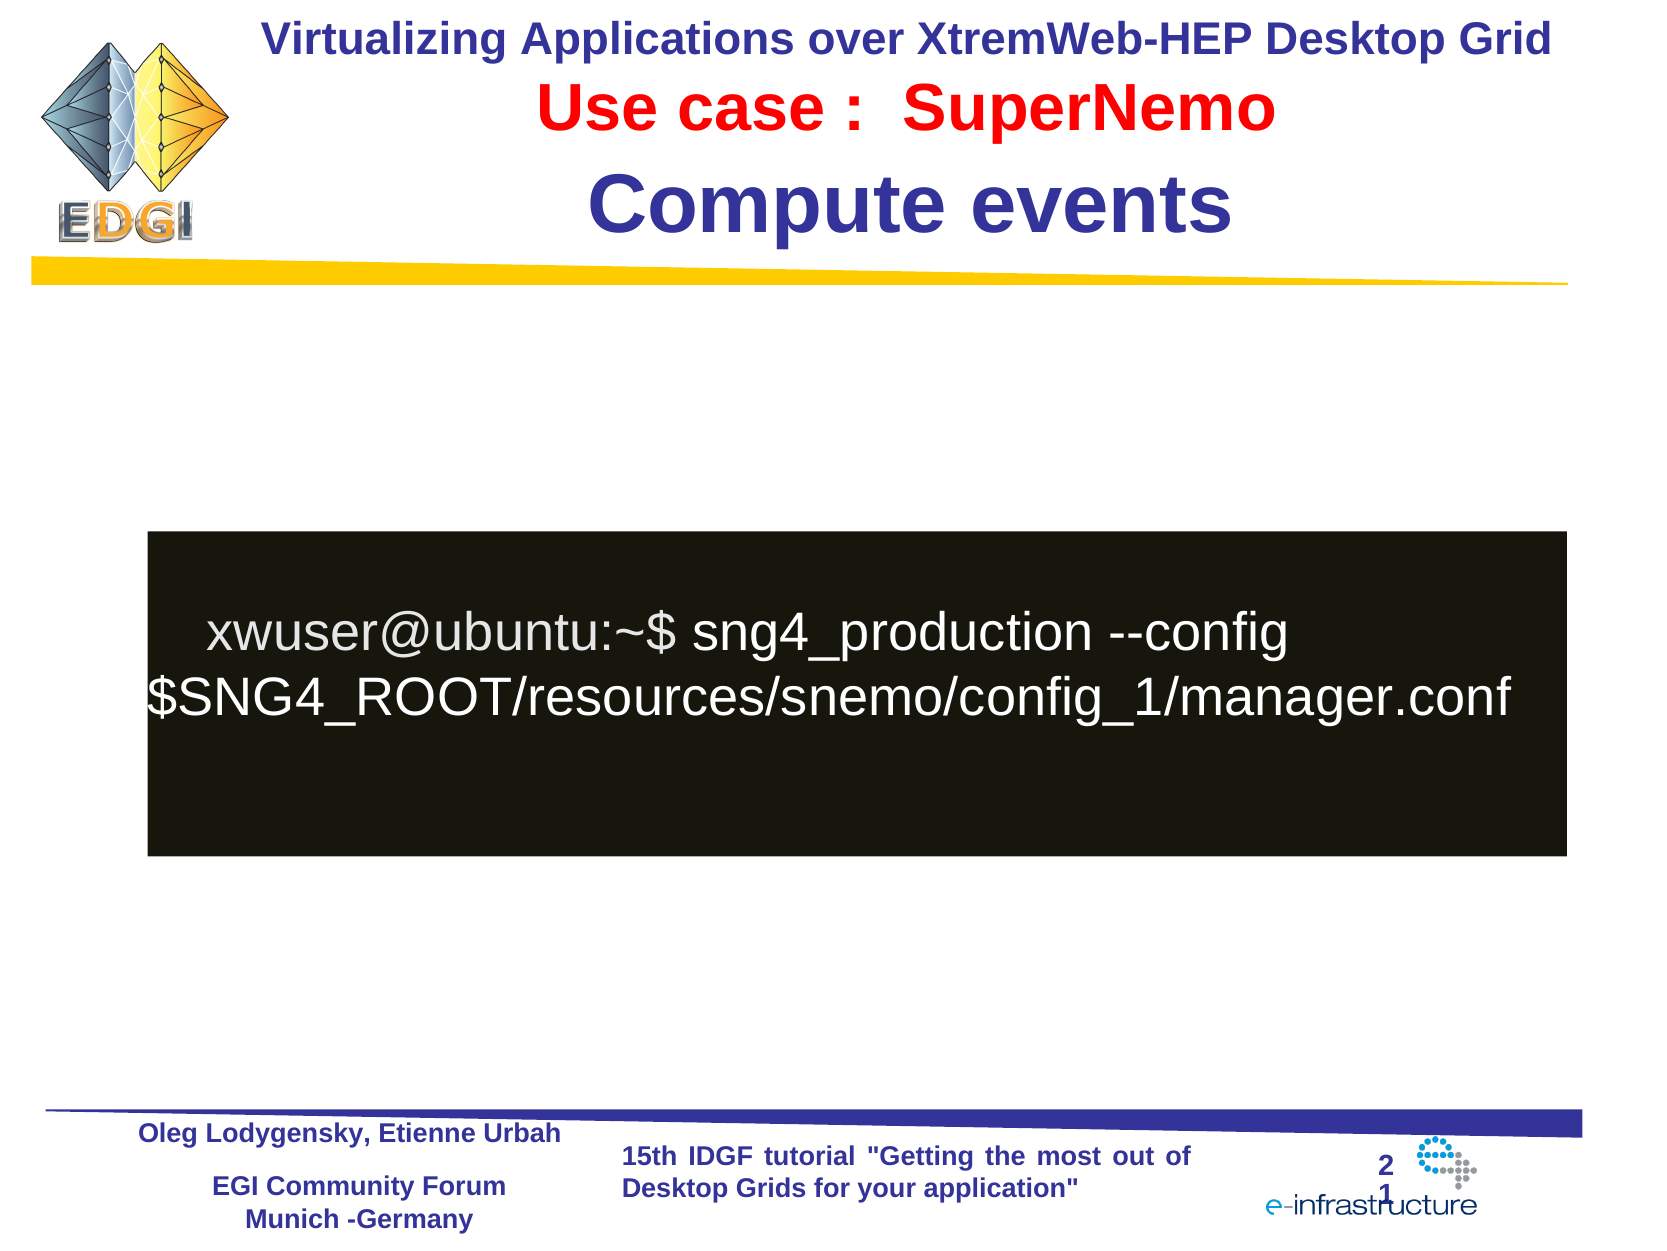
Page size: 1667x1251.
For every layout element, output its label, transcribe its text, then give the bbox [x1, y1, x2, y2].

text_box xwuser@ubuntu:~$ sng4_production --config $SNG4_ROOT/resources/snemo/config_1/manager.conf [147, 531, 1567, 857]
picture [31, 37, 238, 249]
text_box Virtualizing Applications over XtremWeb-HEP Desktop Grid Use case : SuperNemo Compute events [227, 16, 1595, 242]
picture [1266, 1136, 1477, 1215]
